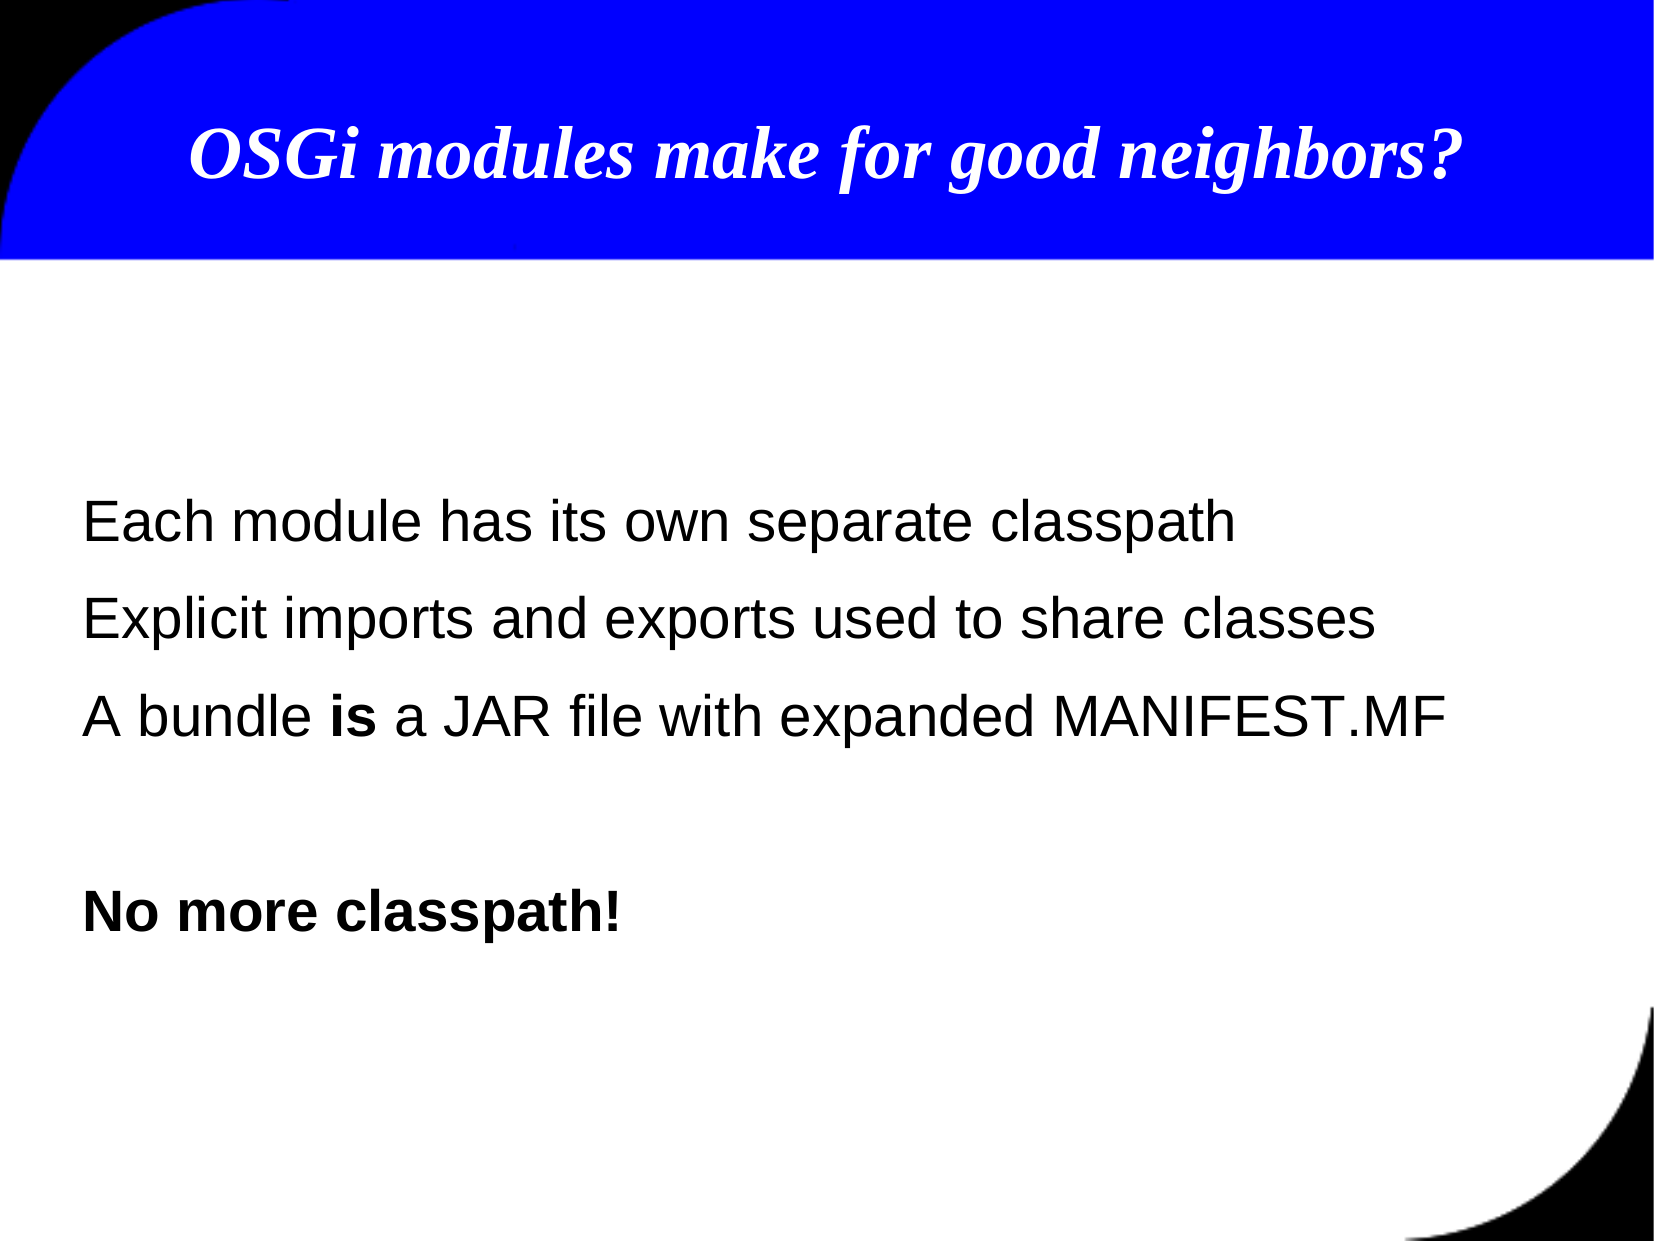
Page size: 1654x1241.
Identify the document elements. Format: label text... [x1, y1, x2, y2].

picture [0, 0, 1654, 1241]
subtitle Each module has its own separate classpath Explicit imports and exports used to share classes A bundle is a JAR file with expanded MANIFEST.MF No more classpath! [82, 297, 1571, 1102]
title OSGi modules make for good neighbors? [82, 56, 1571, 250]
